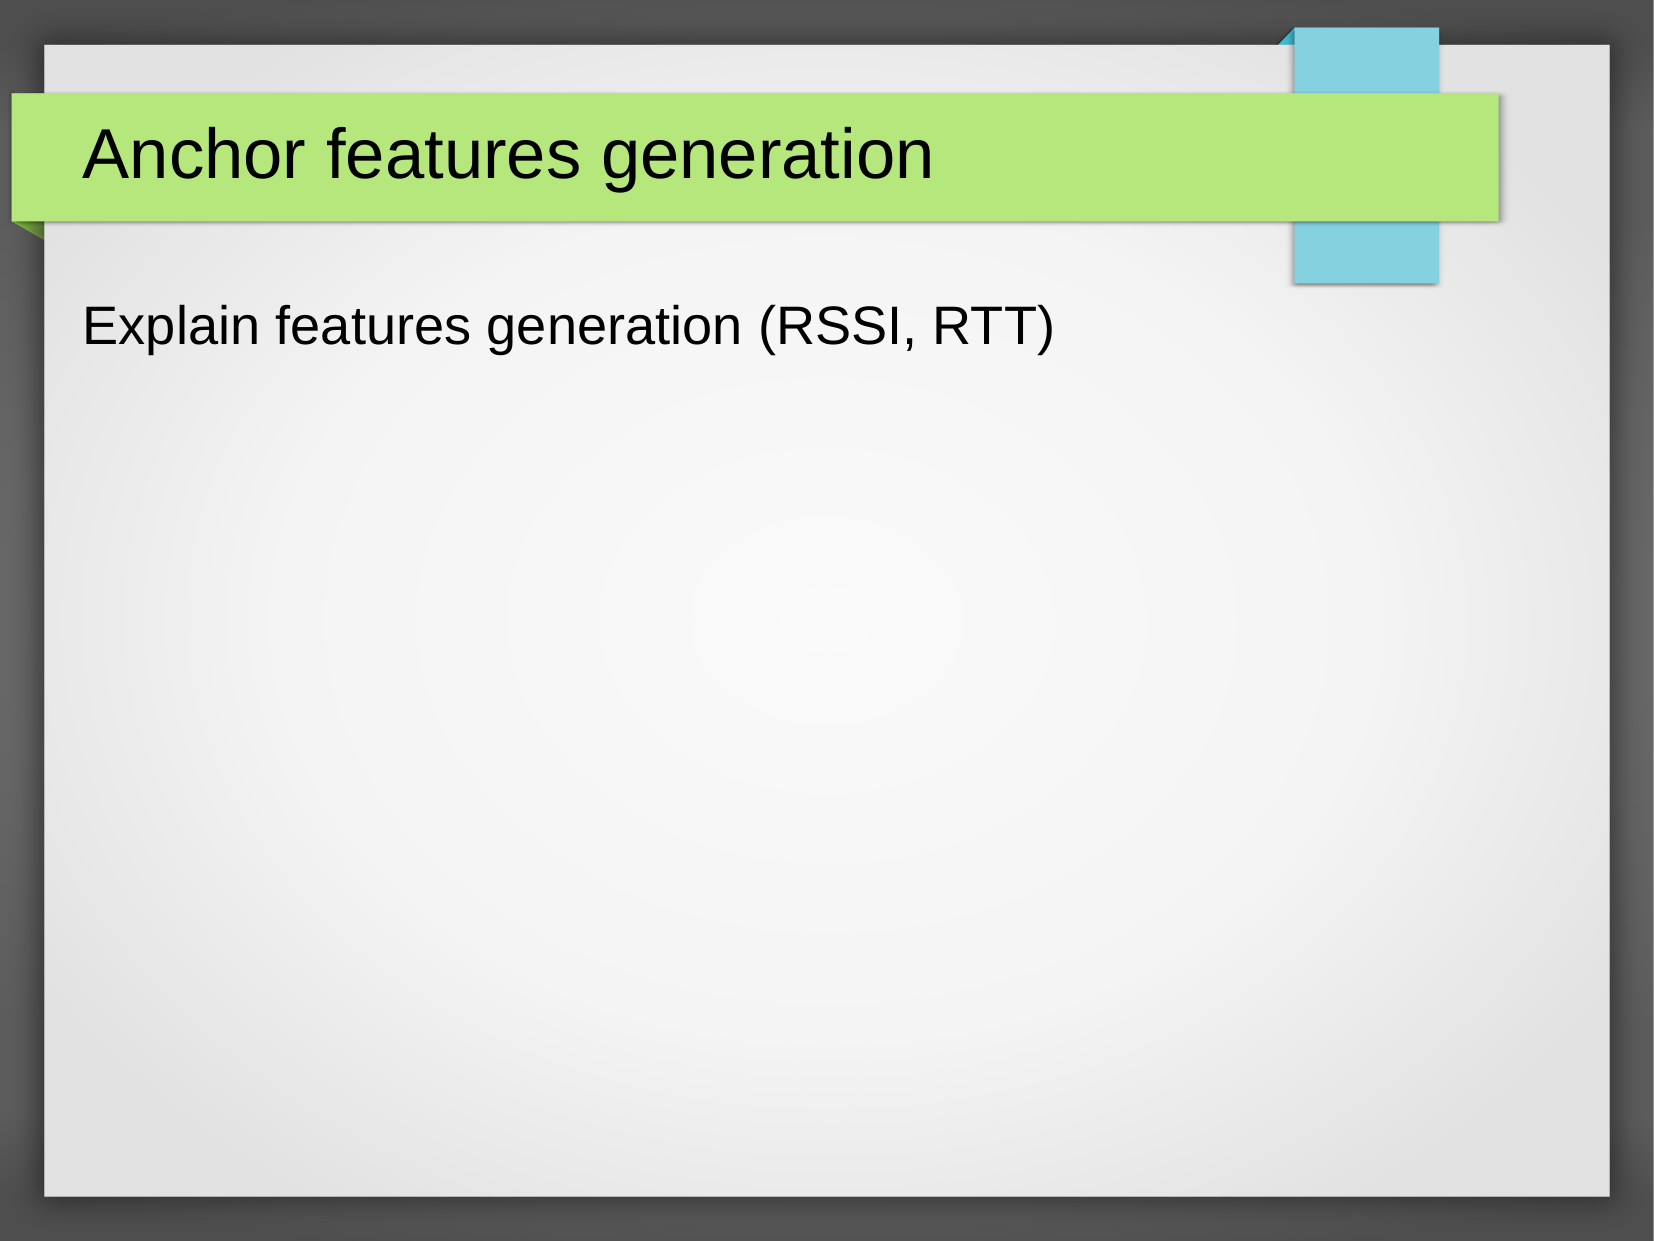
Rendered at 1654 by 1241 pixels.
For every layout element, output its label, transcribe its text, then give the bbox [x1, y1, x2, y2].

picture [0, 0, 1654, 1241]
list Explain features generation (RSSI, RTT) [82, 295, 1571, 1015]
title Anchor features generation [82, 94, 1264, 213]
